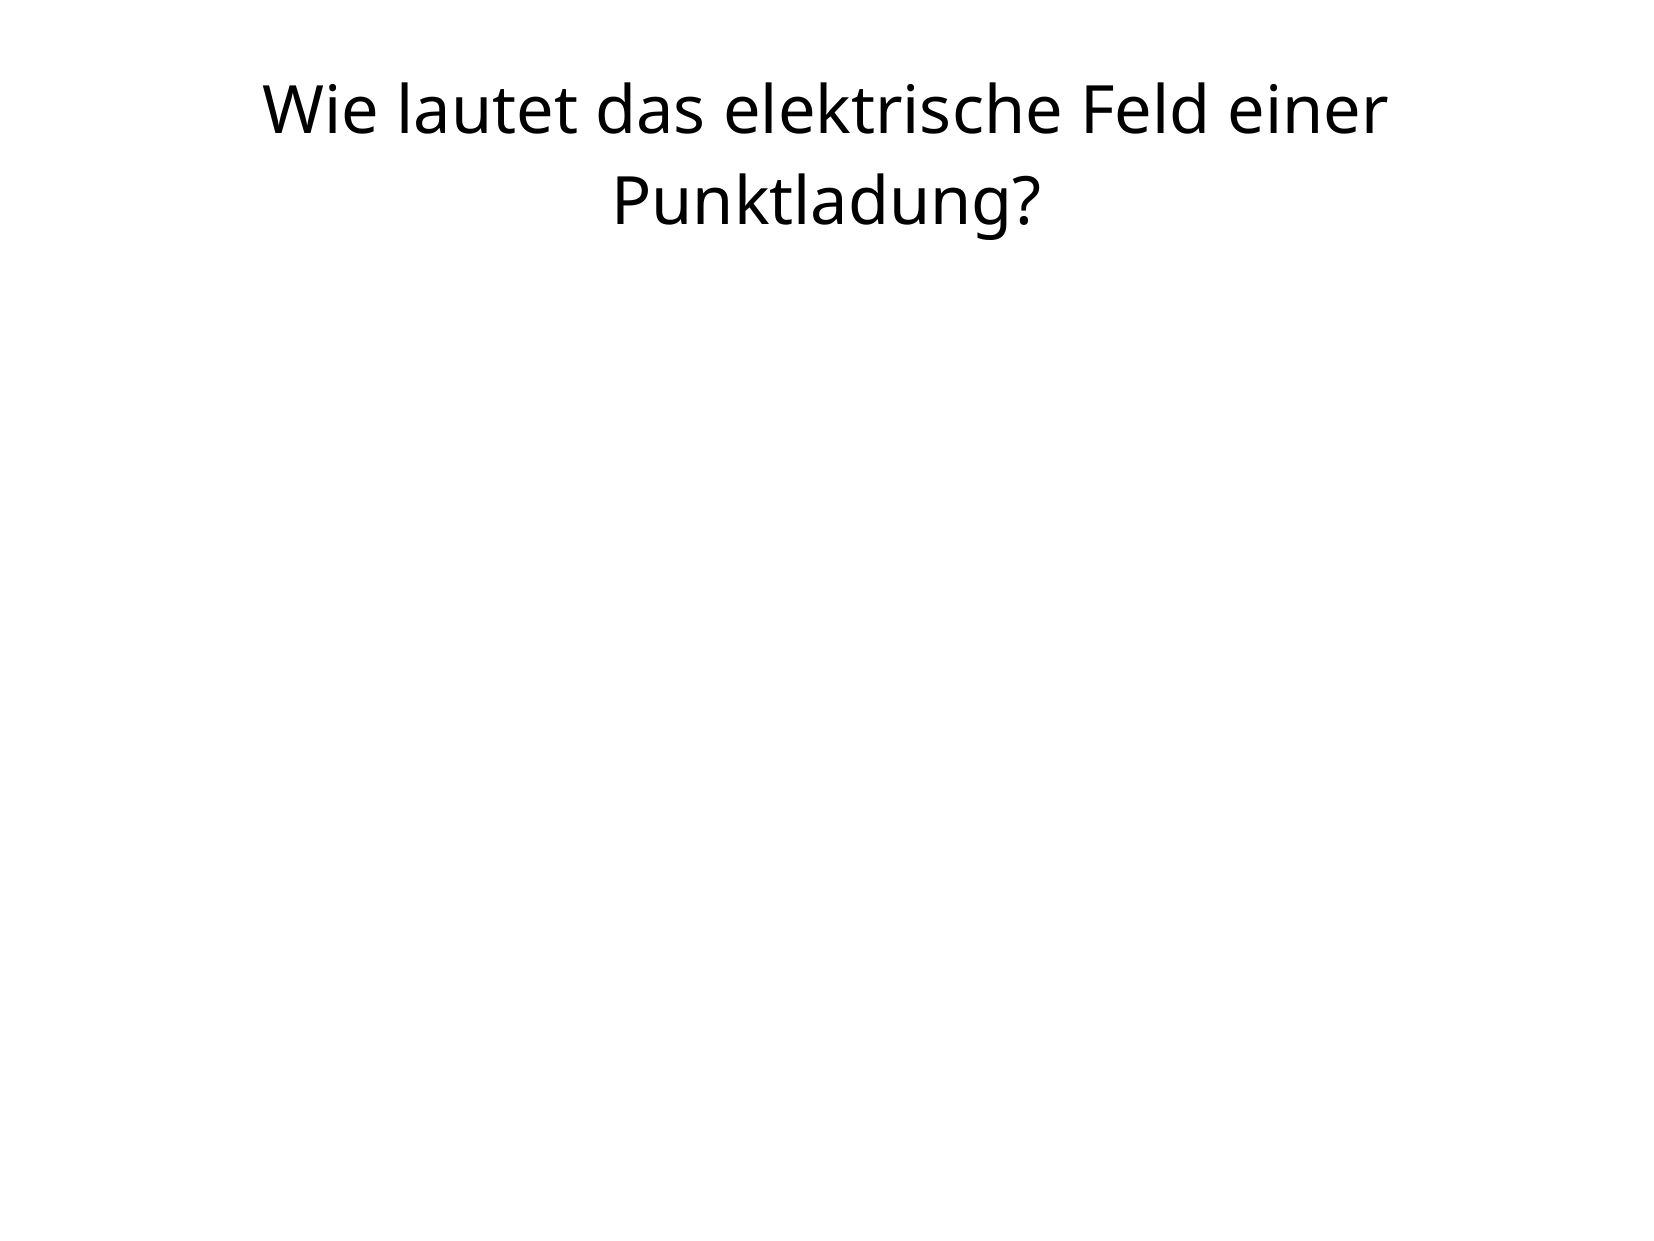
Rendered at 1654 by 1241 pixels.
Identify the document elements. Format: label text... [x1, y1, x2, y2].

title Wie lautet das elektrische Feld einer Punktladung? [82, 49, 1571, 257]
